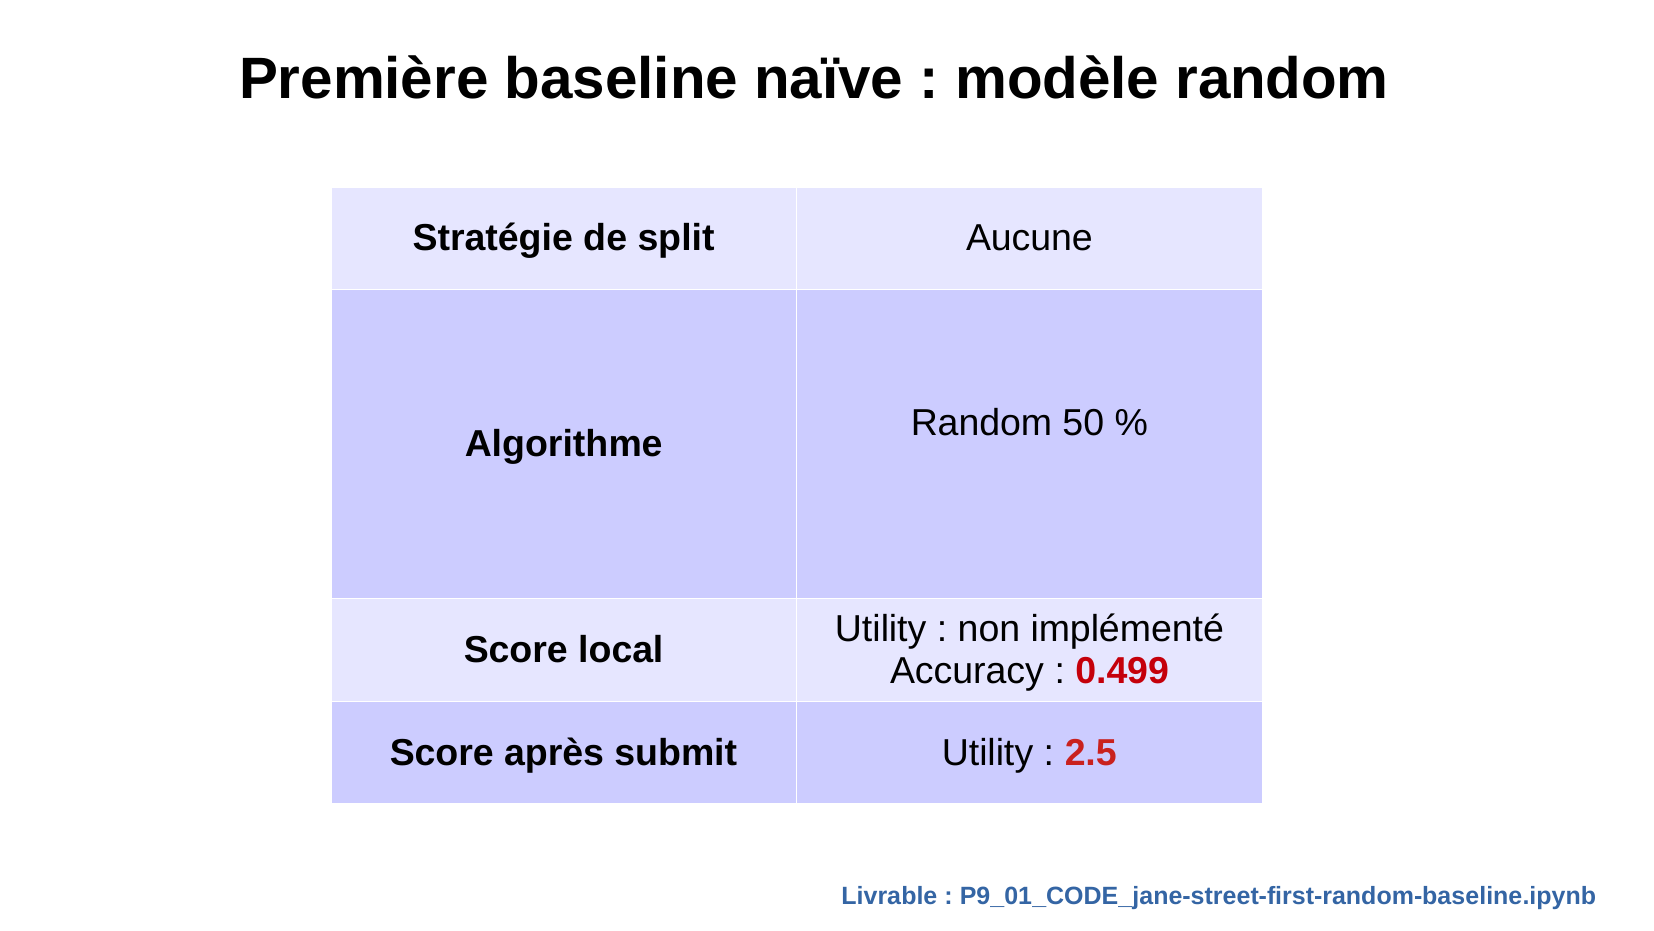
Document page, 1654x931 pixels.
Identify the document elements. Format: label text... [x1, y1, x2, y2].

text_box Livrable : P9_01_CODE_jane-street-first-random-baseline.ipynb [826, 874, 1654, 920]
table_cell Utility : 2.5 [797, 702, 1262, 803]
table_cell Score local [332, 599, 796, 701]
table_header Stratégie de split [332, 188, 796, 289]
table_cell Random 50 % [797, 290, 1262, 598]
table_cell Algorithme [332, 290, 796, 598]
table_header Aucune [797, 188, 1262, 289]
table_cell Utility : non implémenté Accuracy : 0.499 [797, 599, 1262, 701]
table_cell Score après submit [332, 702, 796, 803]
text_box Première baseline naïve : modèle random [224, 38, 1405, 119]
